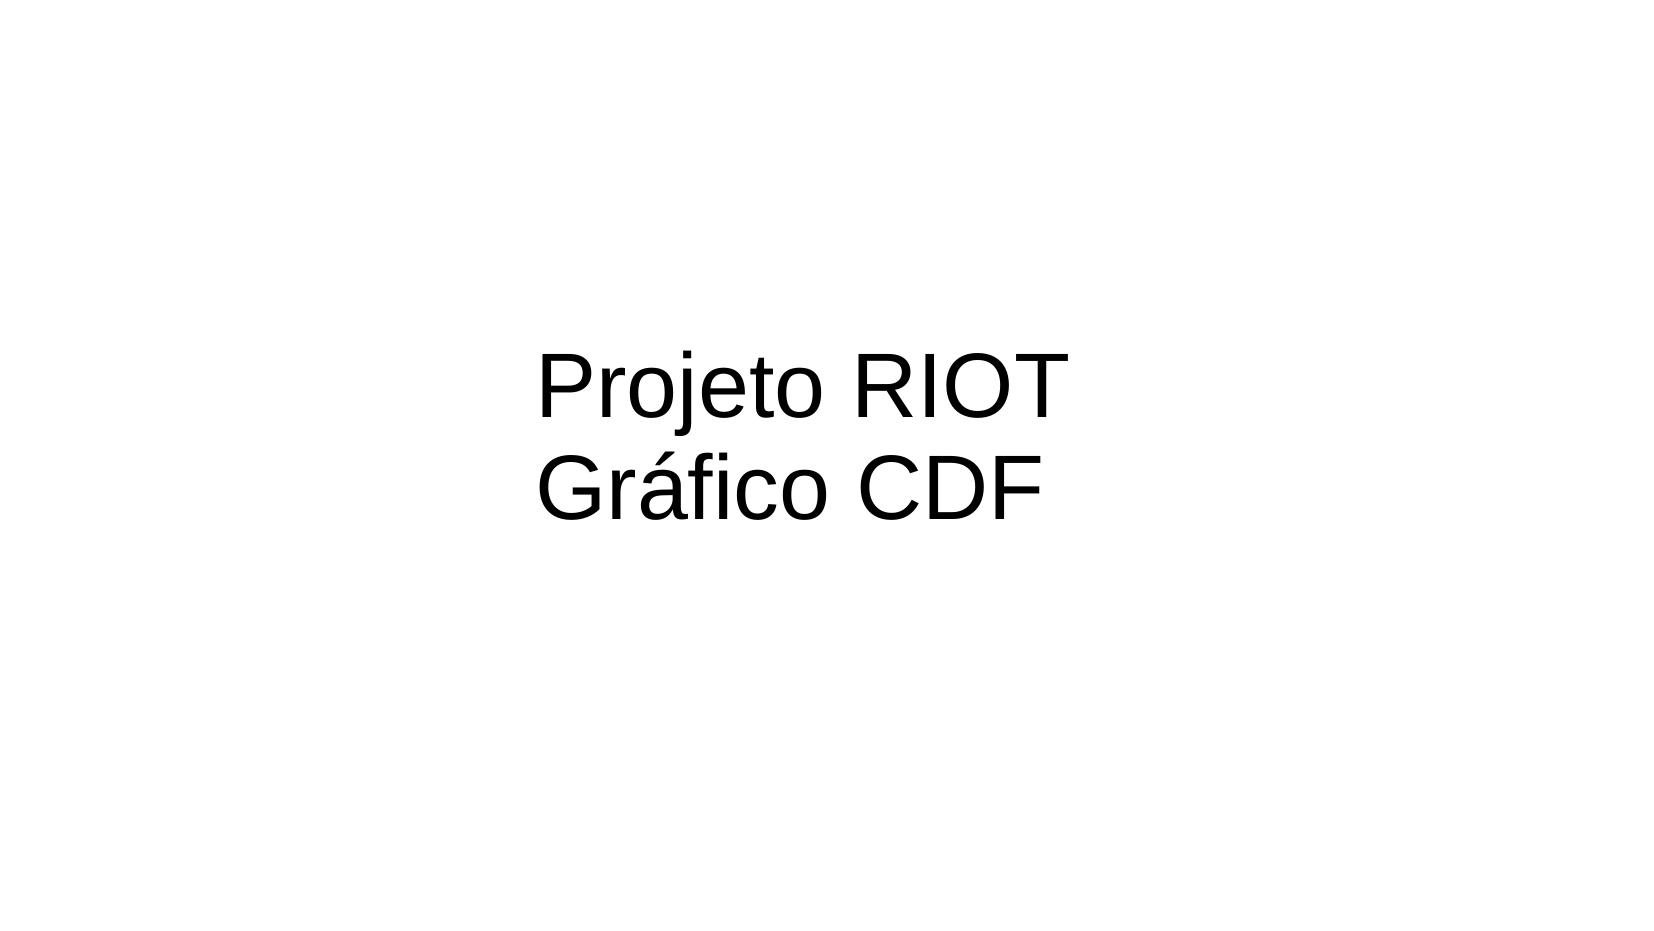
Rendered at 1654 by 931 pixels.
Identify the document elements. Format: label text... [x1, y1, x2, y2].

title Projeto RIOT Gráfico CDF [59, 334, 1548, 540]
